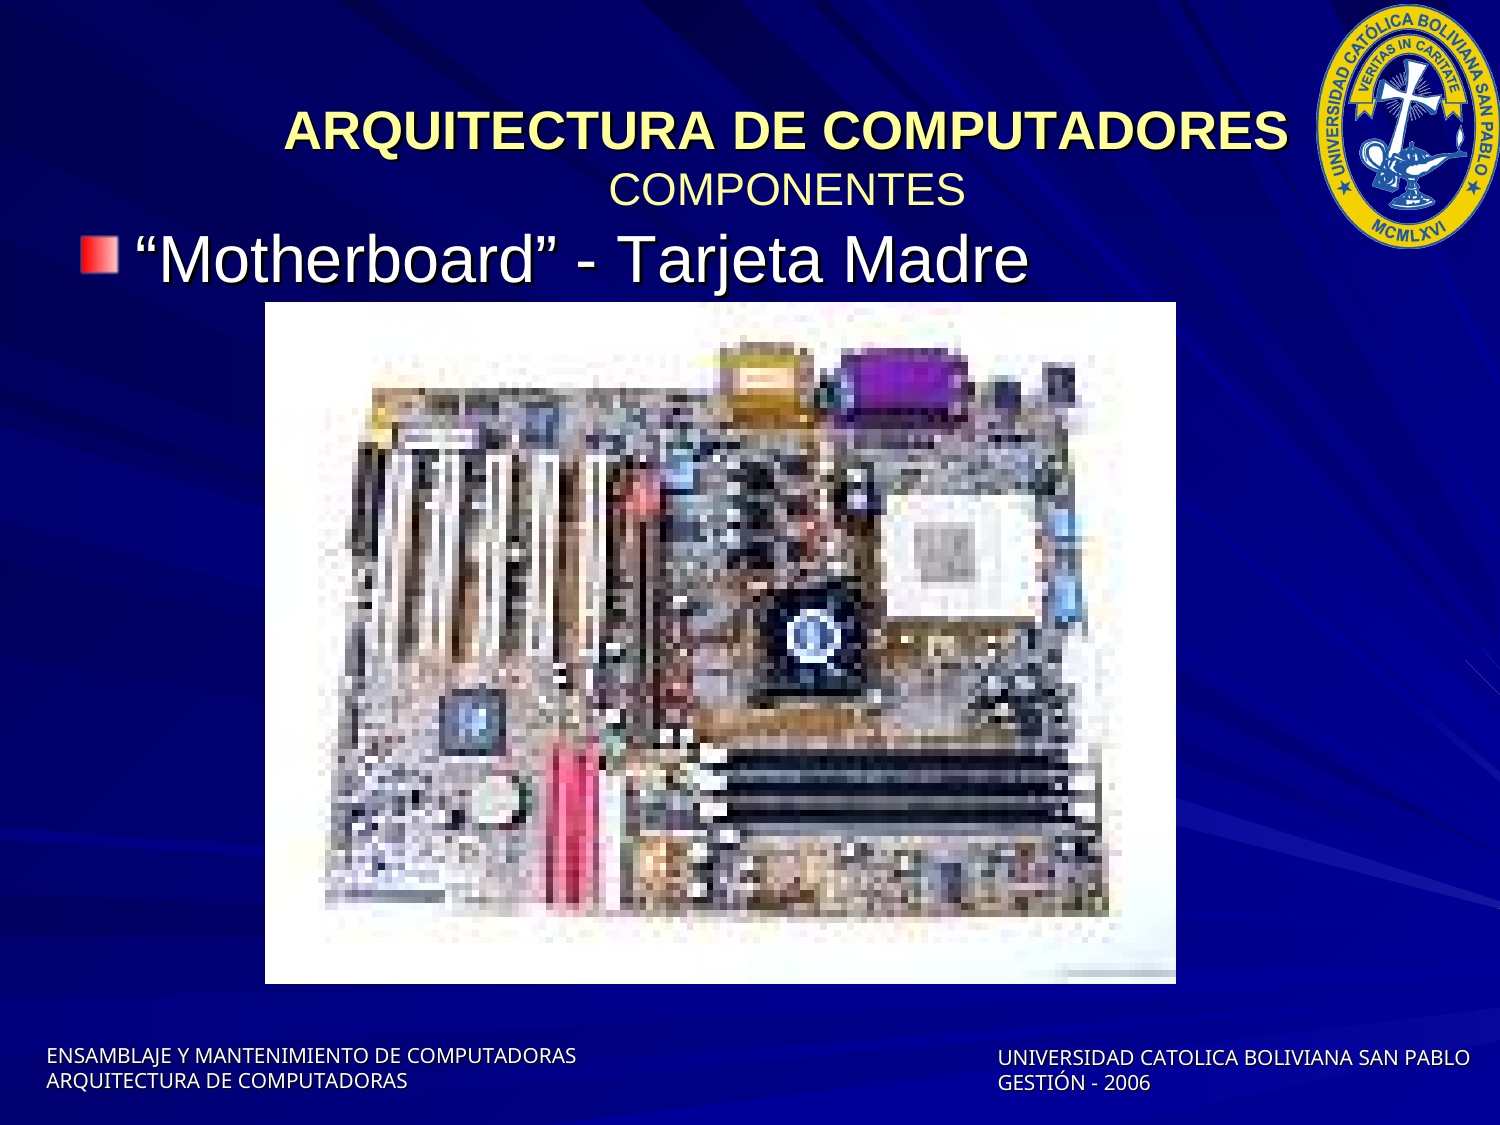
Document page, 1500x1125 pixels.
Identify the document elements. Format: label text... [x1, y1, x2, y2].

picture [1316, 4, 1500, 249]
list “Motherboard” - Tarjeta Madre [64, 207, 1440, 946]
text_box ARQUITECTURA DE COMPUTADORES COMPONENTES [112, 78, 1463, 232]
picture [265, 302, 1176, 984]
